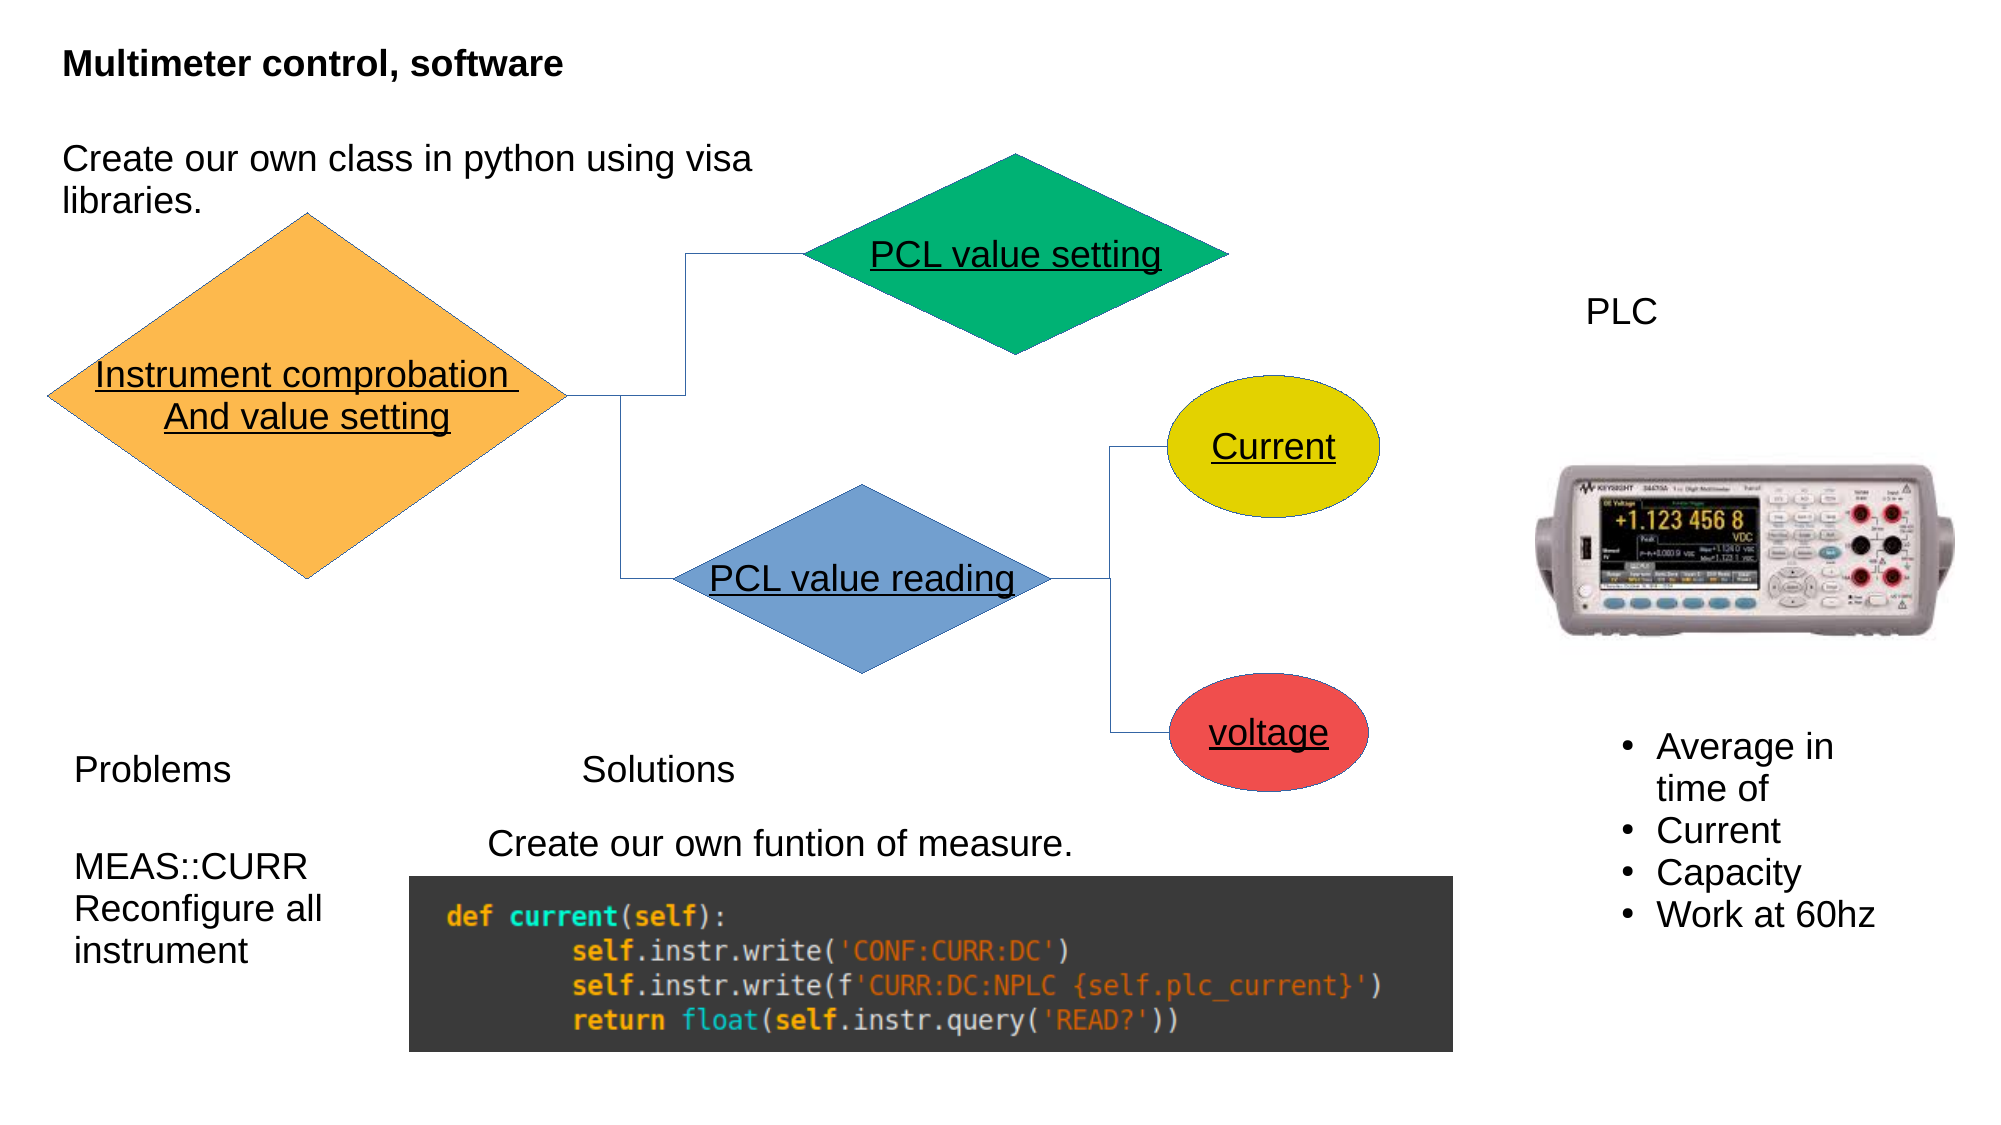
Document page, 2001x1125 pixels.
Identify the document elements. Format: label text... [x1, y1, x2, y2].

text_box Current [1167, 375, 1380, 518]
picture [409, 876, 1453, 1052]
text_box Create our own class in python using visa libraries. [47, 129, 839, 216]
text_box Instrument comprobation And value setting [47, 216, 567, 579]
text_box Multimeter control, software [47, 35, 1760, 86]
text_box MEAS::CURR Reconfigure all instrument [59, 838, 485, 995]
text_box PLC [1570, 283, 2000, 343]
text_box Create our own funtion of measure. [472, 814, 1229, 866]
text_box Solutions [566, 741, 1111, 814]
picture [1535, 403, 1955, 697]
text_box Problems [59, 741, 566, 792]
text_box voltage [1169, 673, 1369, 792]
text_box Average in time of Current Capacity Work at 60hz [1606, 718, 1914, 910]
text_box PCL value setting [803, 153, 1229, 355]
text_box PCL value reading [673, 484, 1051, 674]
